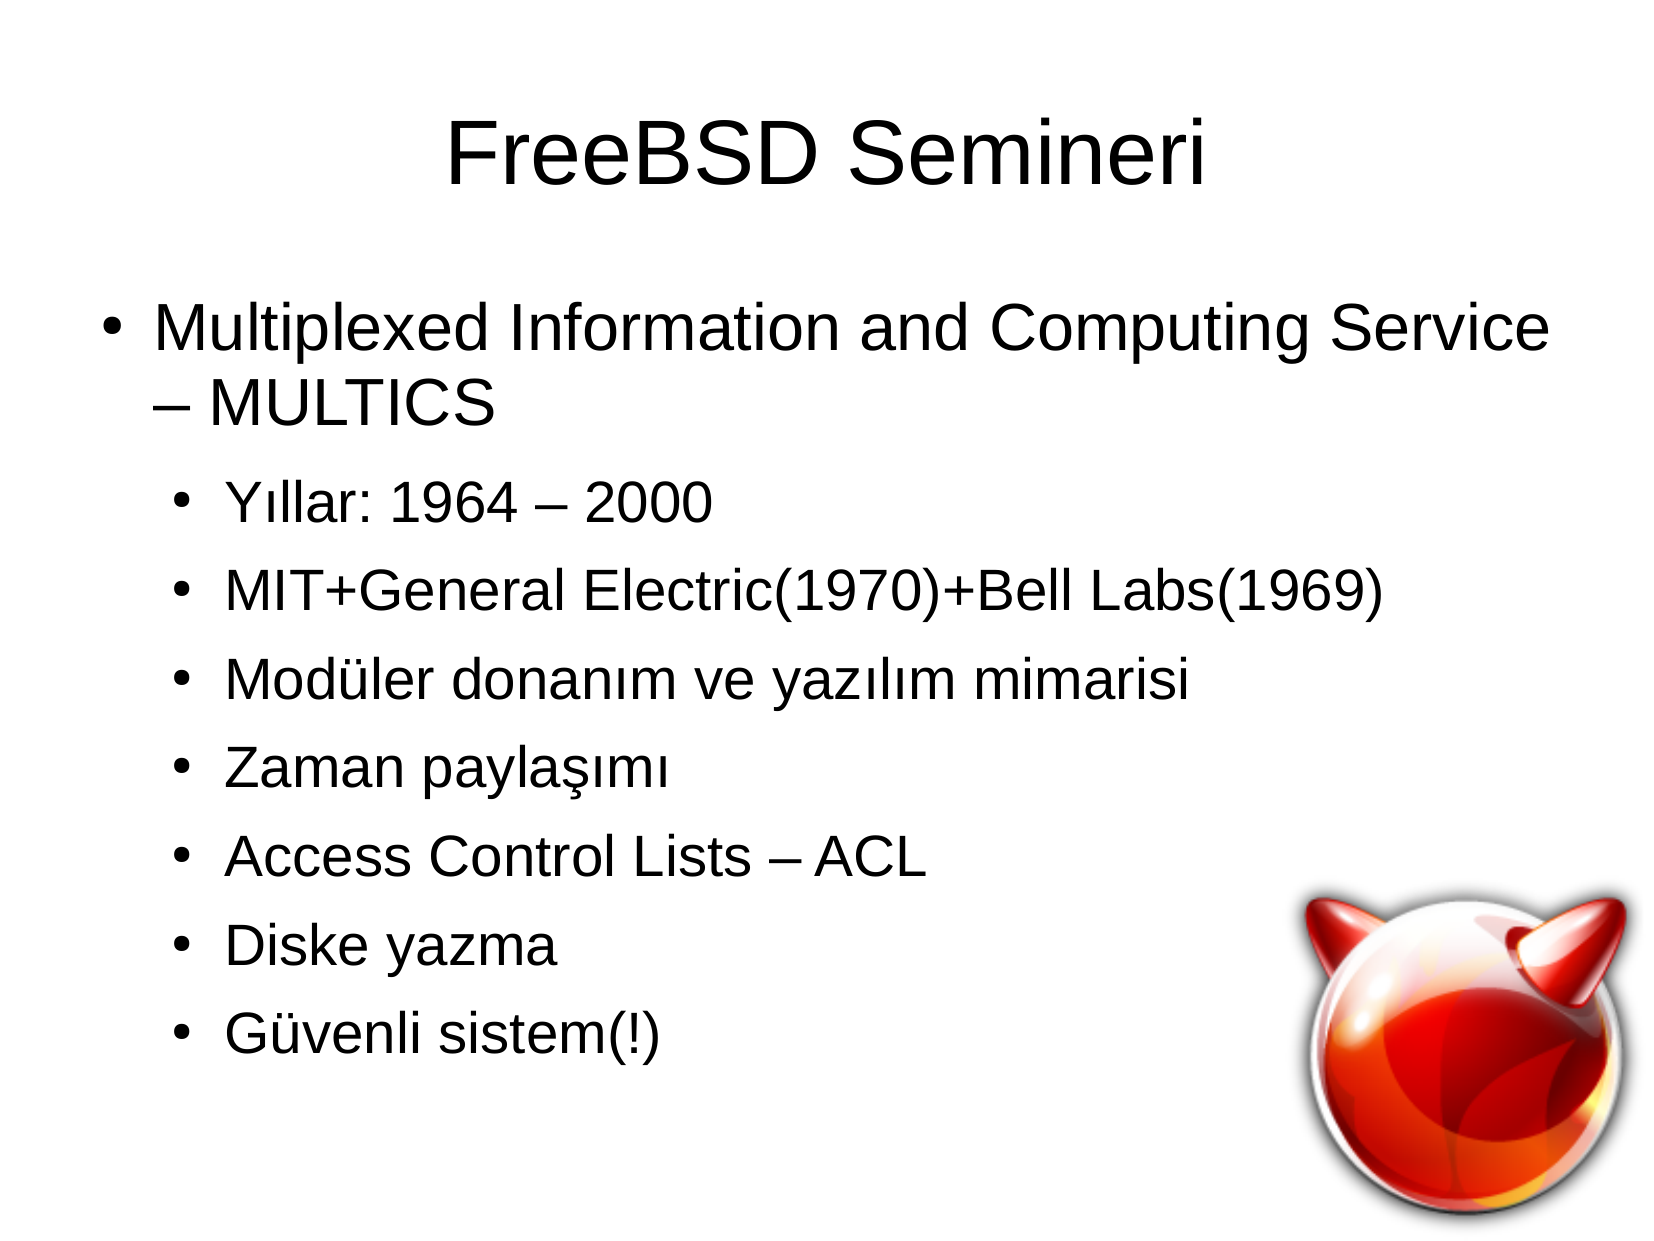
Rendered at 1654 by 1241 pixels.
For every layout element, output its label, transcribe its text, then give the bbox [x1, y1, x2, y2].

picture [1282, 875, 1654, 1241]
list Multiplexed Information and Computing Service – MULTICS Yıllar: 1964 – 2000 MIT+General Electric(1970)+Bell Labs(1969) Modüler donanım ve yazılım mimarisi Zaman paylaşımı Access Control Lists – ACL Diske yazma Güvenli sistem(!) [82, 290, 1571, 1109]
title FreeBSD Semineri [82, 49, 1571, 257]
